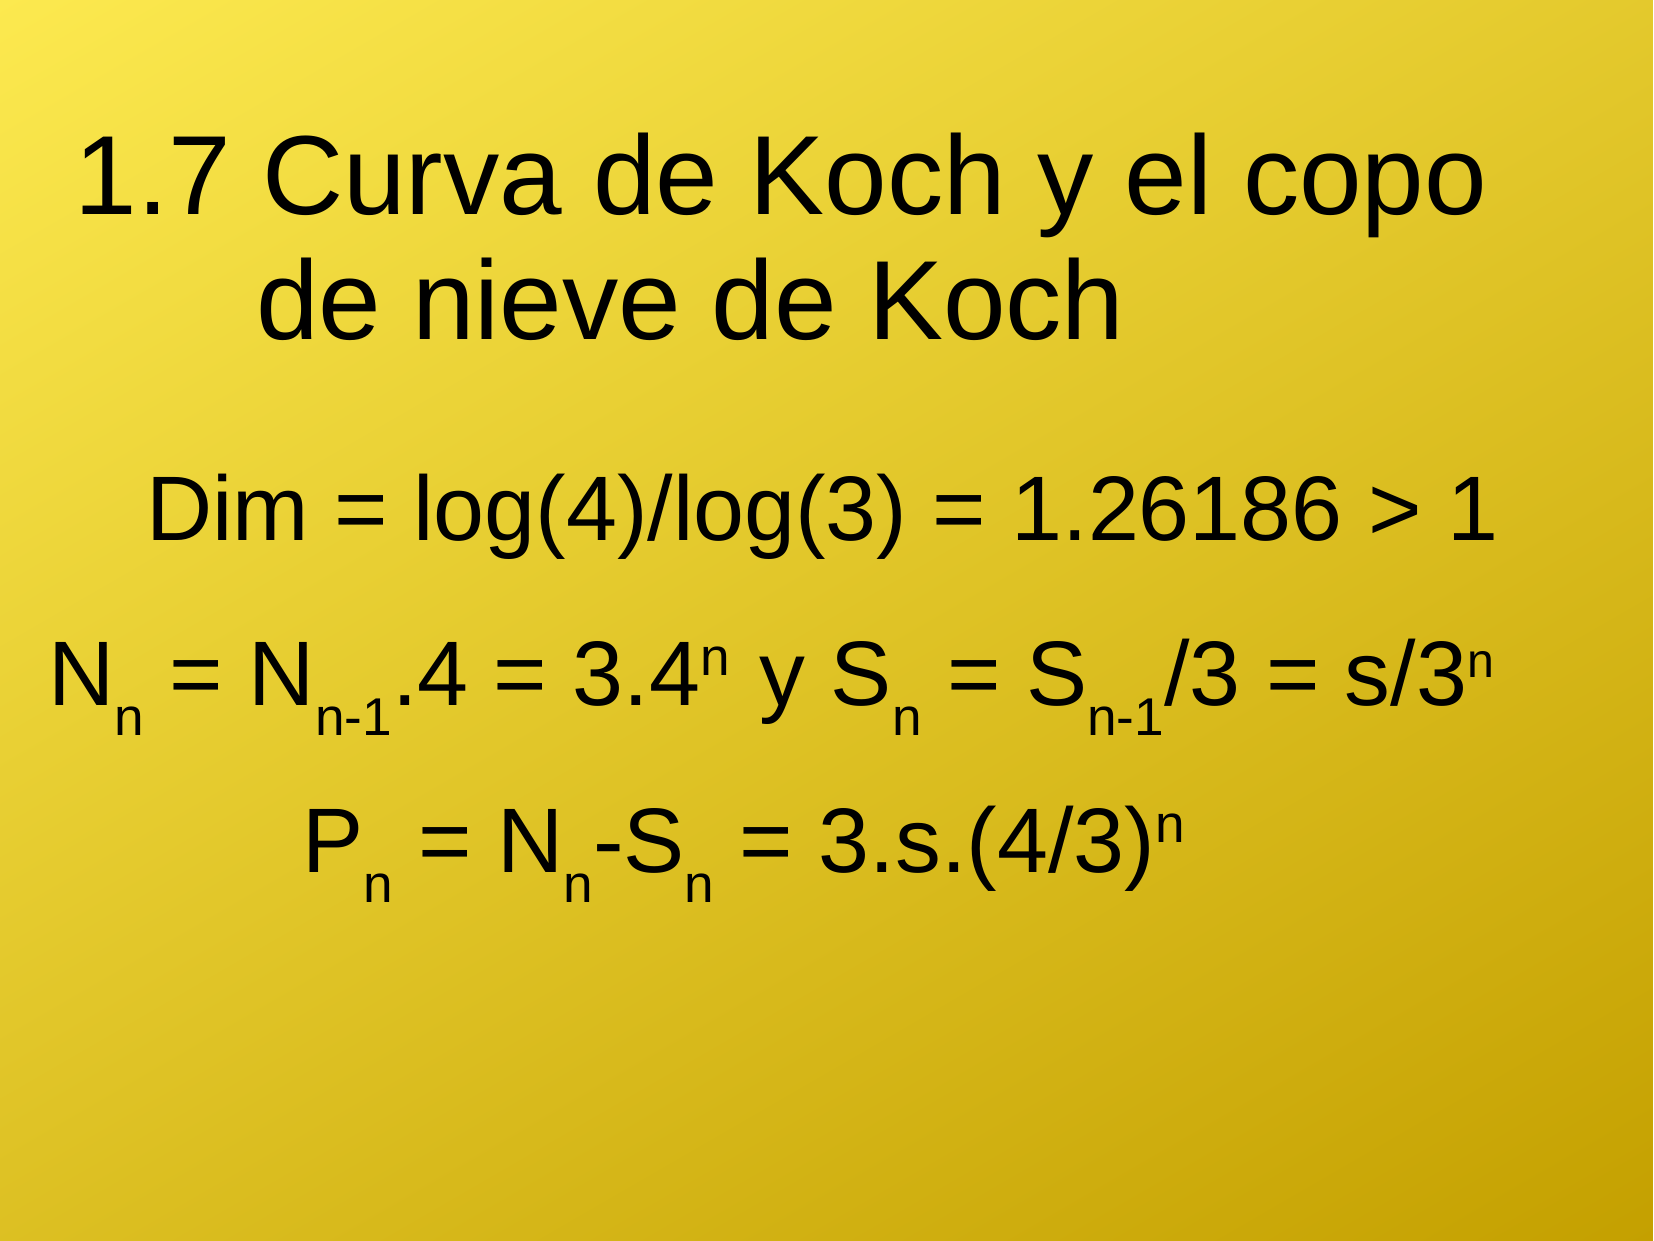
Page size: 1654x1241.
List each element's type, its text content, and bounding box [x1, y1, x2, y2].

text_box Pn = Nn-Sn = 3.s.(4/3)n [287, 782, 1201, 923]
text_box Dim = log(4)/log(3) = 1.26186 > 1 [131, 450, 1516, 568]
text_box 1.7 Curva de Koch y el copo de nieve de Koch [60, 105, 1503, 372]
text_box Nn = Nn-1.4 = 3.4n y Sn = Sn-1/3 = s/3n [33, 615, 1510, 755]
